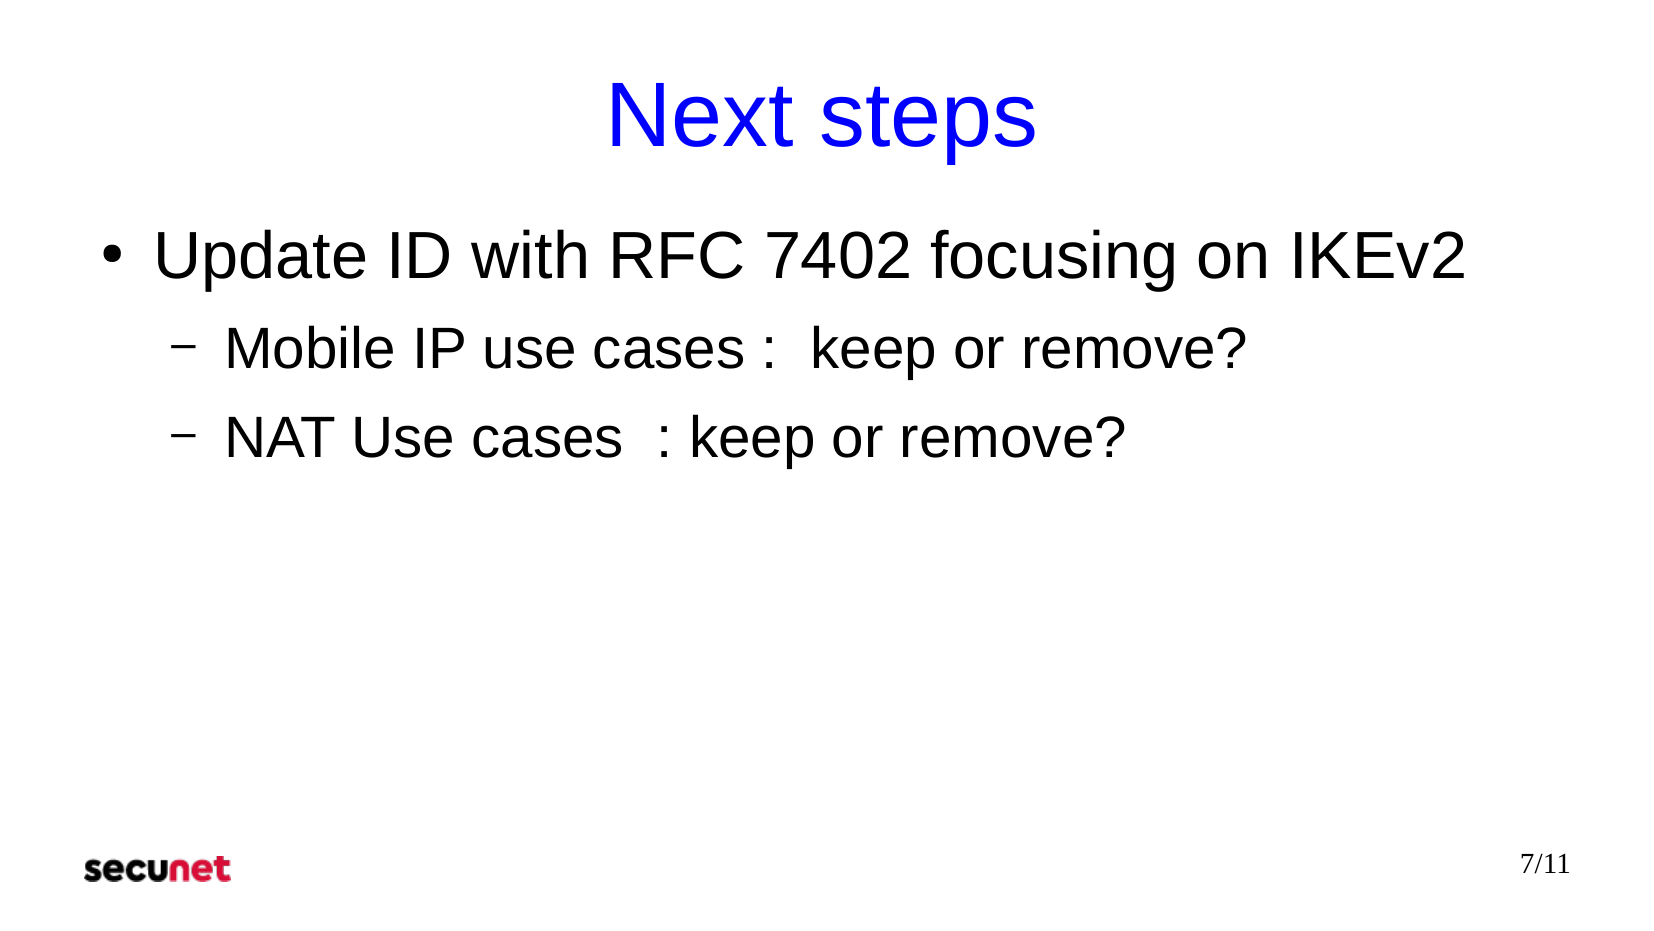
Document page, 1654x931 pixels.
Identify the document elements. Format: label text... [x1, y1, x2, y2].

title Next steps [82, 37, 1571, 193]
picture [84, 856, 231, 882]
list Update ID with RFC 7402 focusing on IKEv2 Mobile IP use cases : keep or remove? NAT Use cases : keep or remove? [82, 217, 1571, 758]
